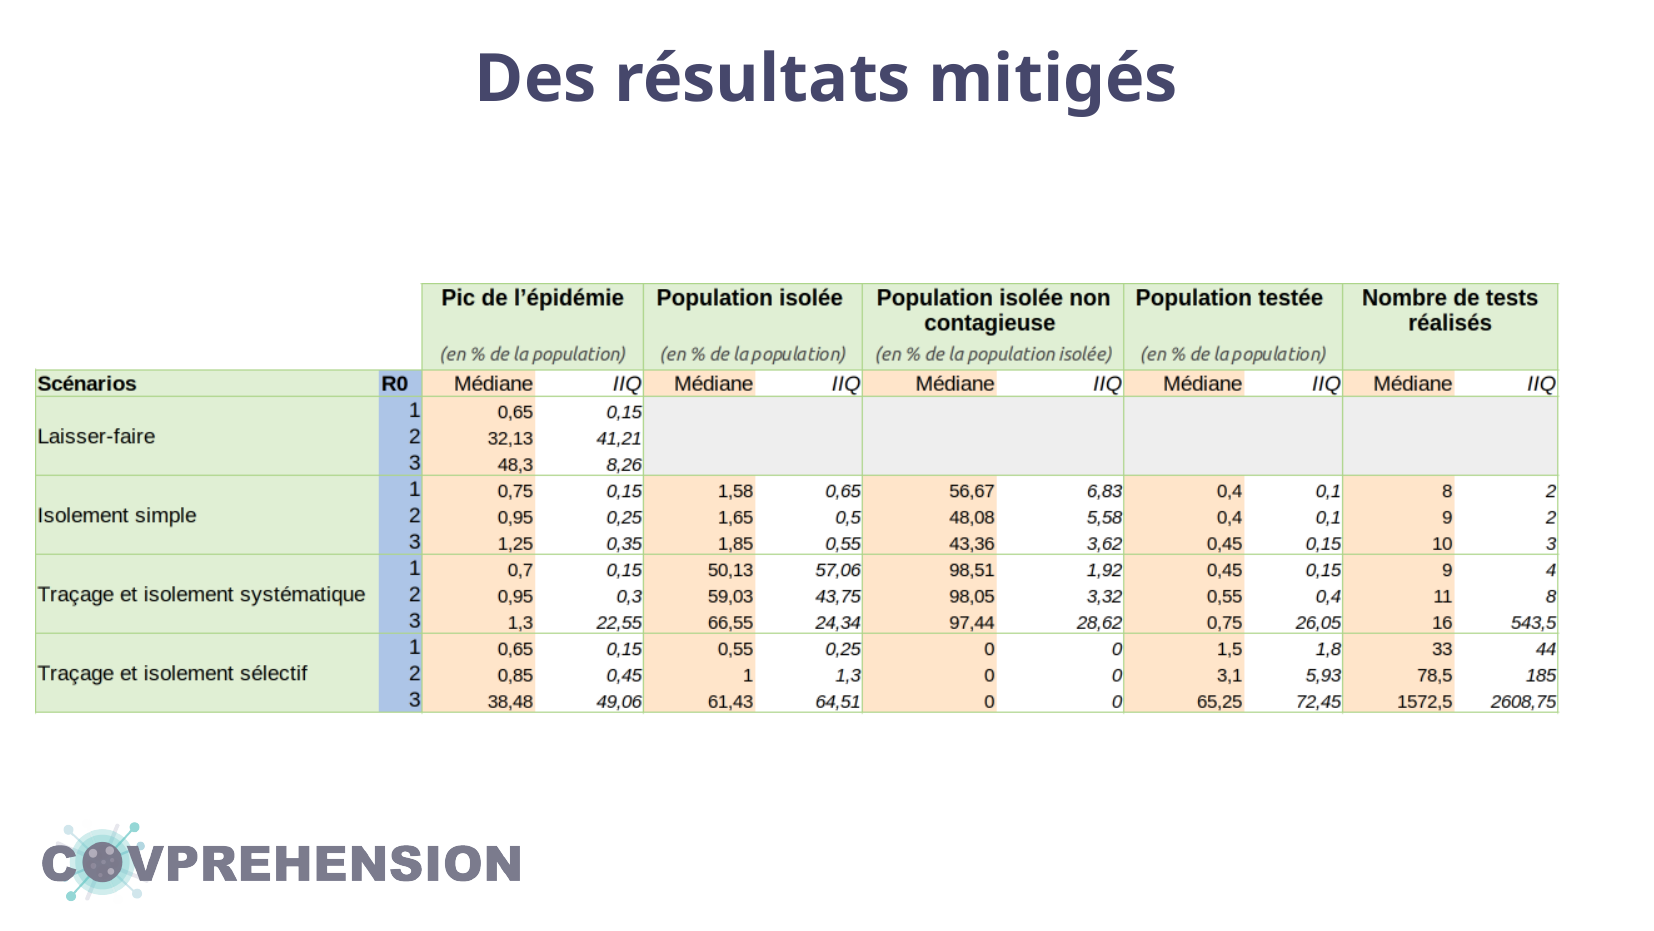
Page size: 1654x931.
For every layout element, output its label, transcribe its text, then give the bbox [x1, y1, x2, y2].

picture [35, 283, 1566, 718]
title Des résultats mitigés [0, 23, 1654, 129]
